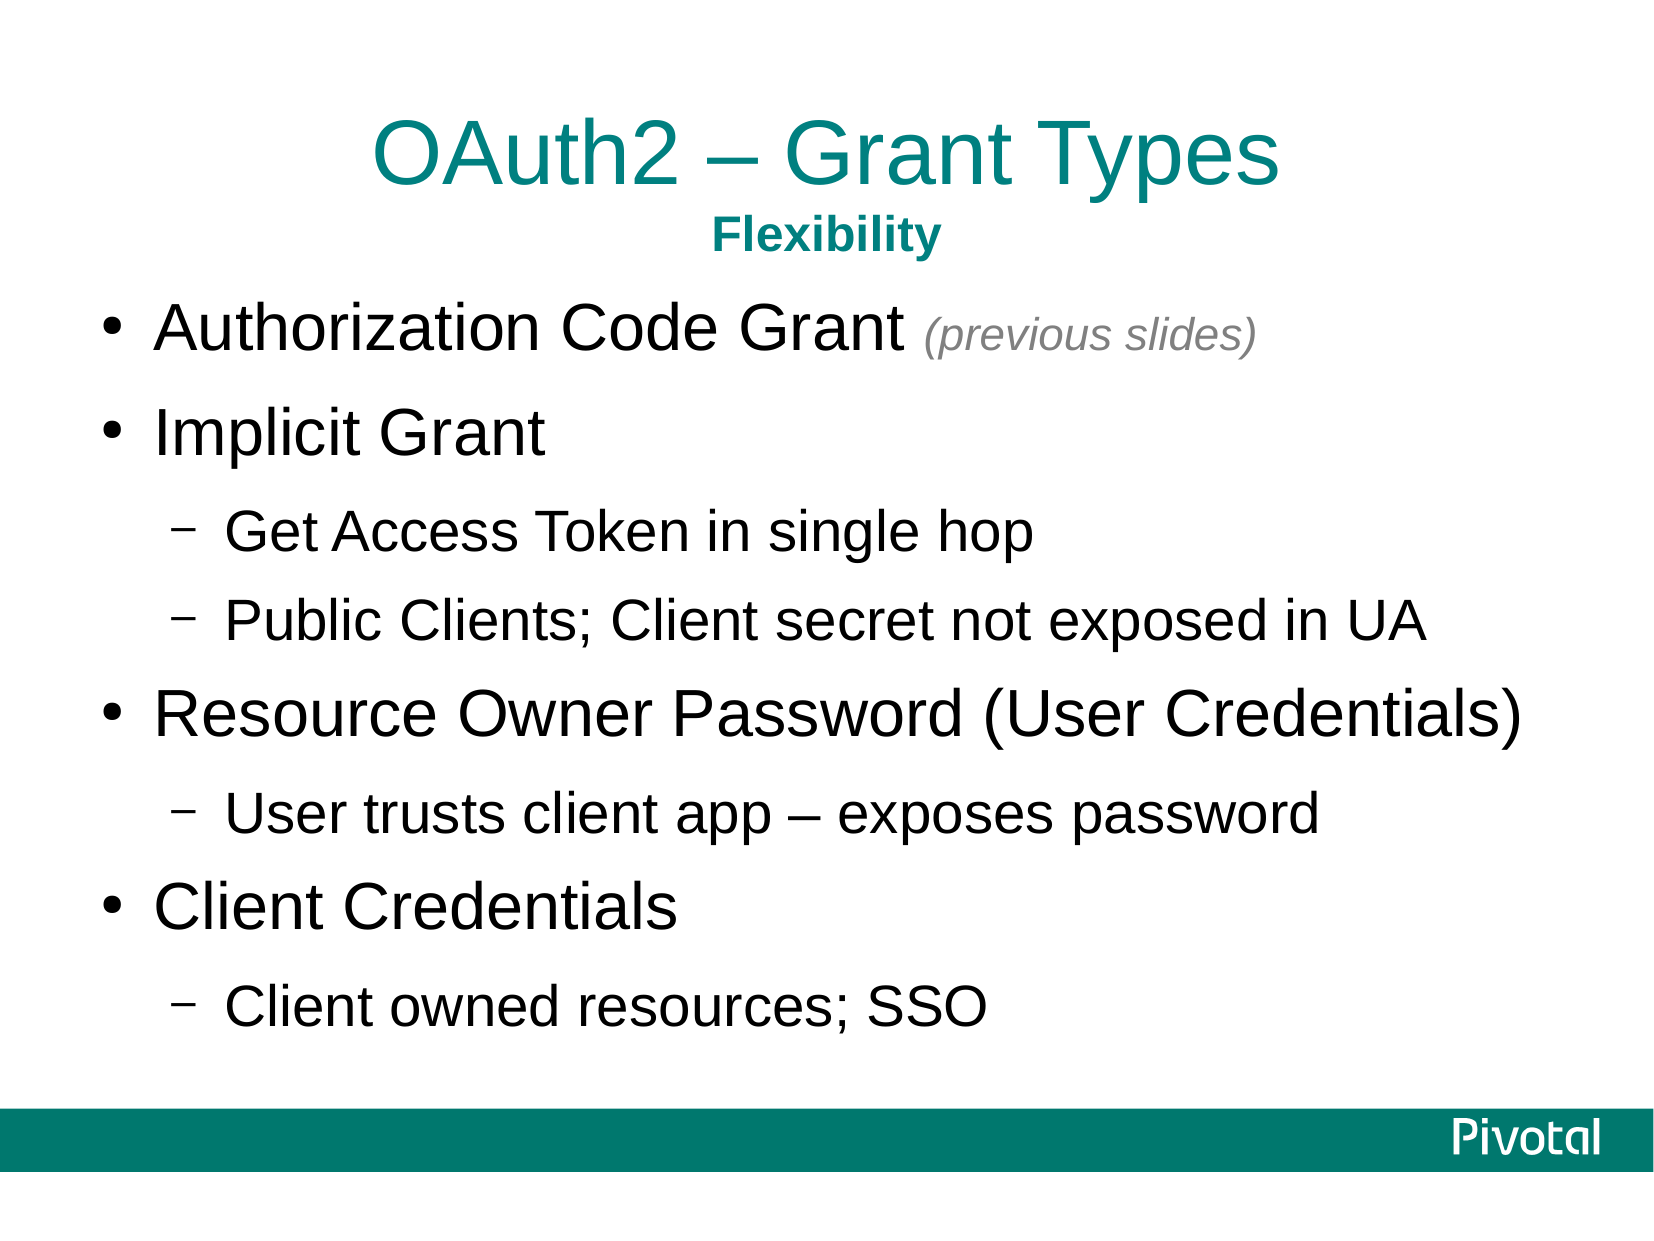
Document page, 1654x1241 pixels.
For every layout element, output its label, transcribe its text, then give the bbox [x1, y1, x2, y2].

title OAuth2 – Grant Types [82, 49, 1571, 198]
picture [1452, 1115, 1601, 1158]
text_box Flexibility [0, 198, 1654, 274]
list Authorization Code Grant (previous slides) Implicit Grant Get Access Token in single hop Public Clients; Client secret not exposed in UA Resource Owner Password (User Credentials) User trusts client app – exposes password Client Credentials Client owned resources; SSO [82, 290, 1571, 1109]
